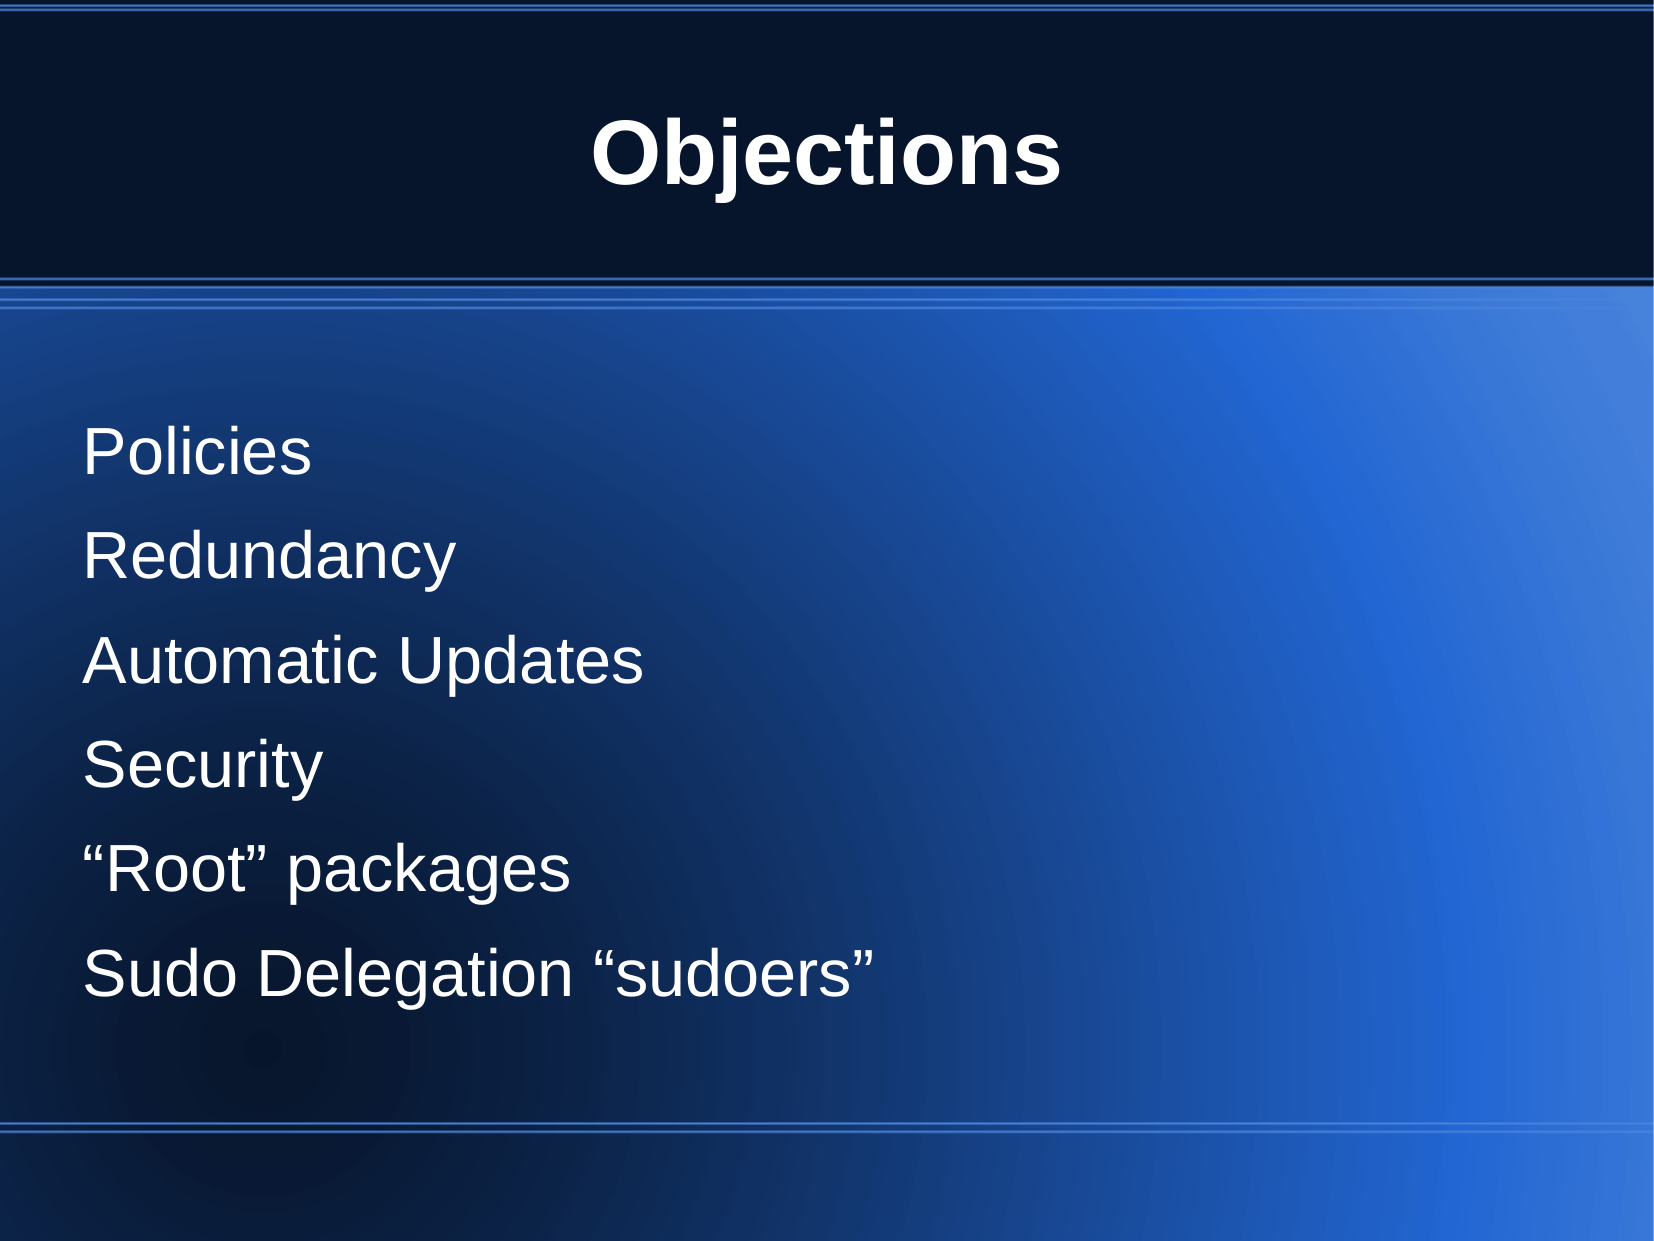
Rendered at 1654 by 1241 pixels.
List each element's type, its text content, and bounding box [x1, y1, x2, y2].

picture [0, 0, 1654, 1241]
list Policies Redundancy Automatic Updates Security “Root” packages Sudo Delegation “sudoers” [82, 414, 1571, 1011]
title Objections [82, 56, 1571, 250]
